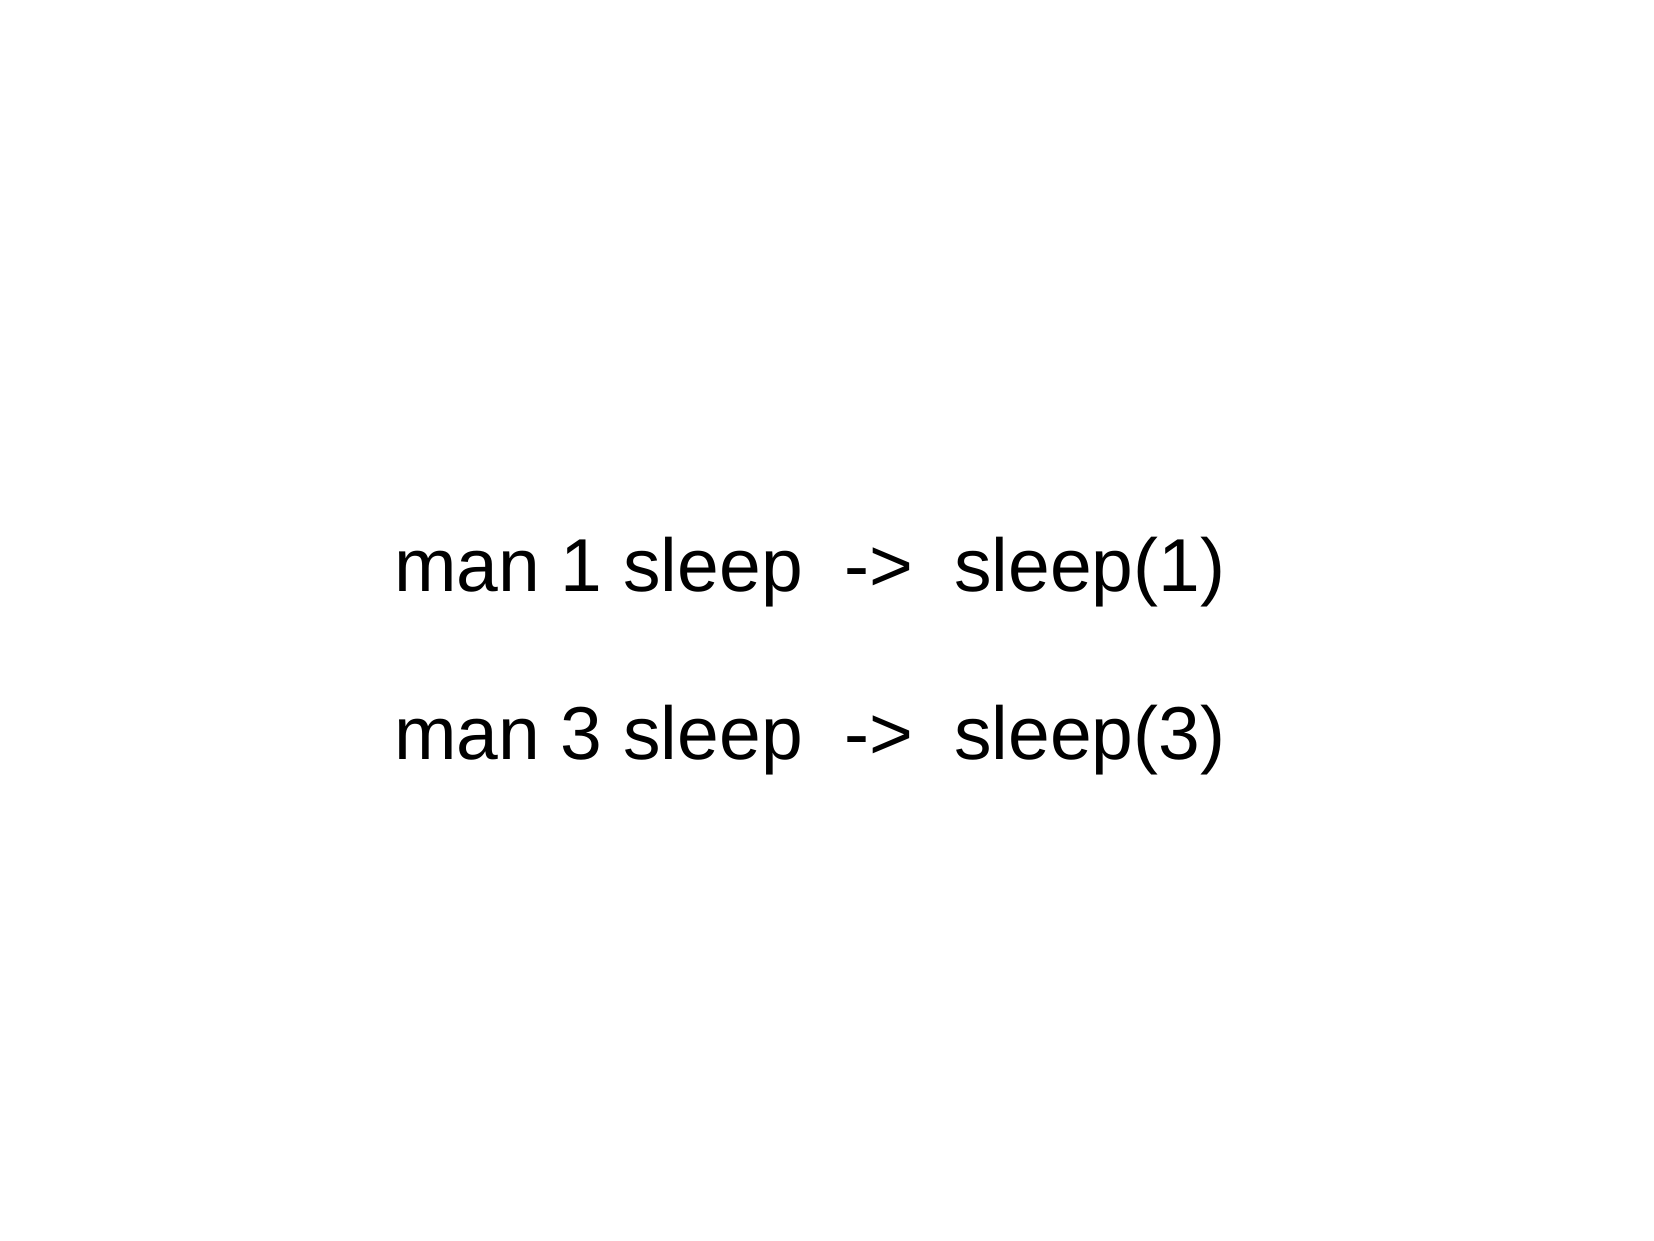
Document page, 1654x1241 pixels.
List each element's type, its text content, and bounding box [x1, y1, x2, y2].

text_box man 1 sleep -> sleep(1) man 3 sleep -> sleep(3) [82, 290, 1538, 1010]
